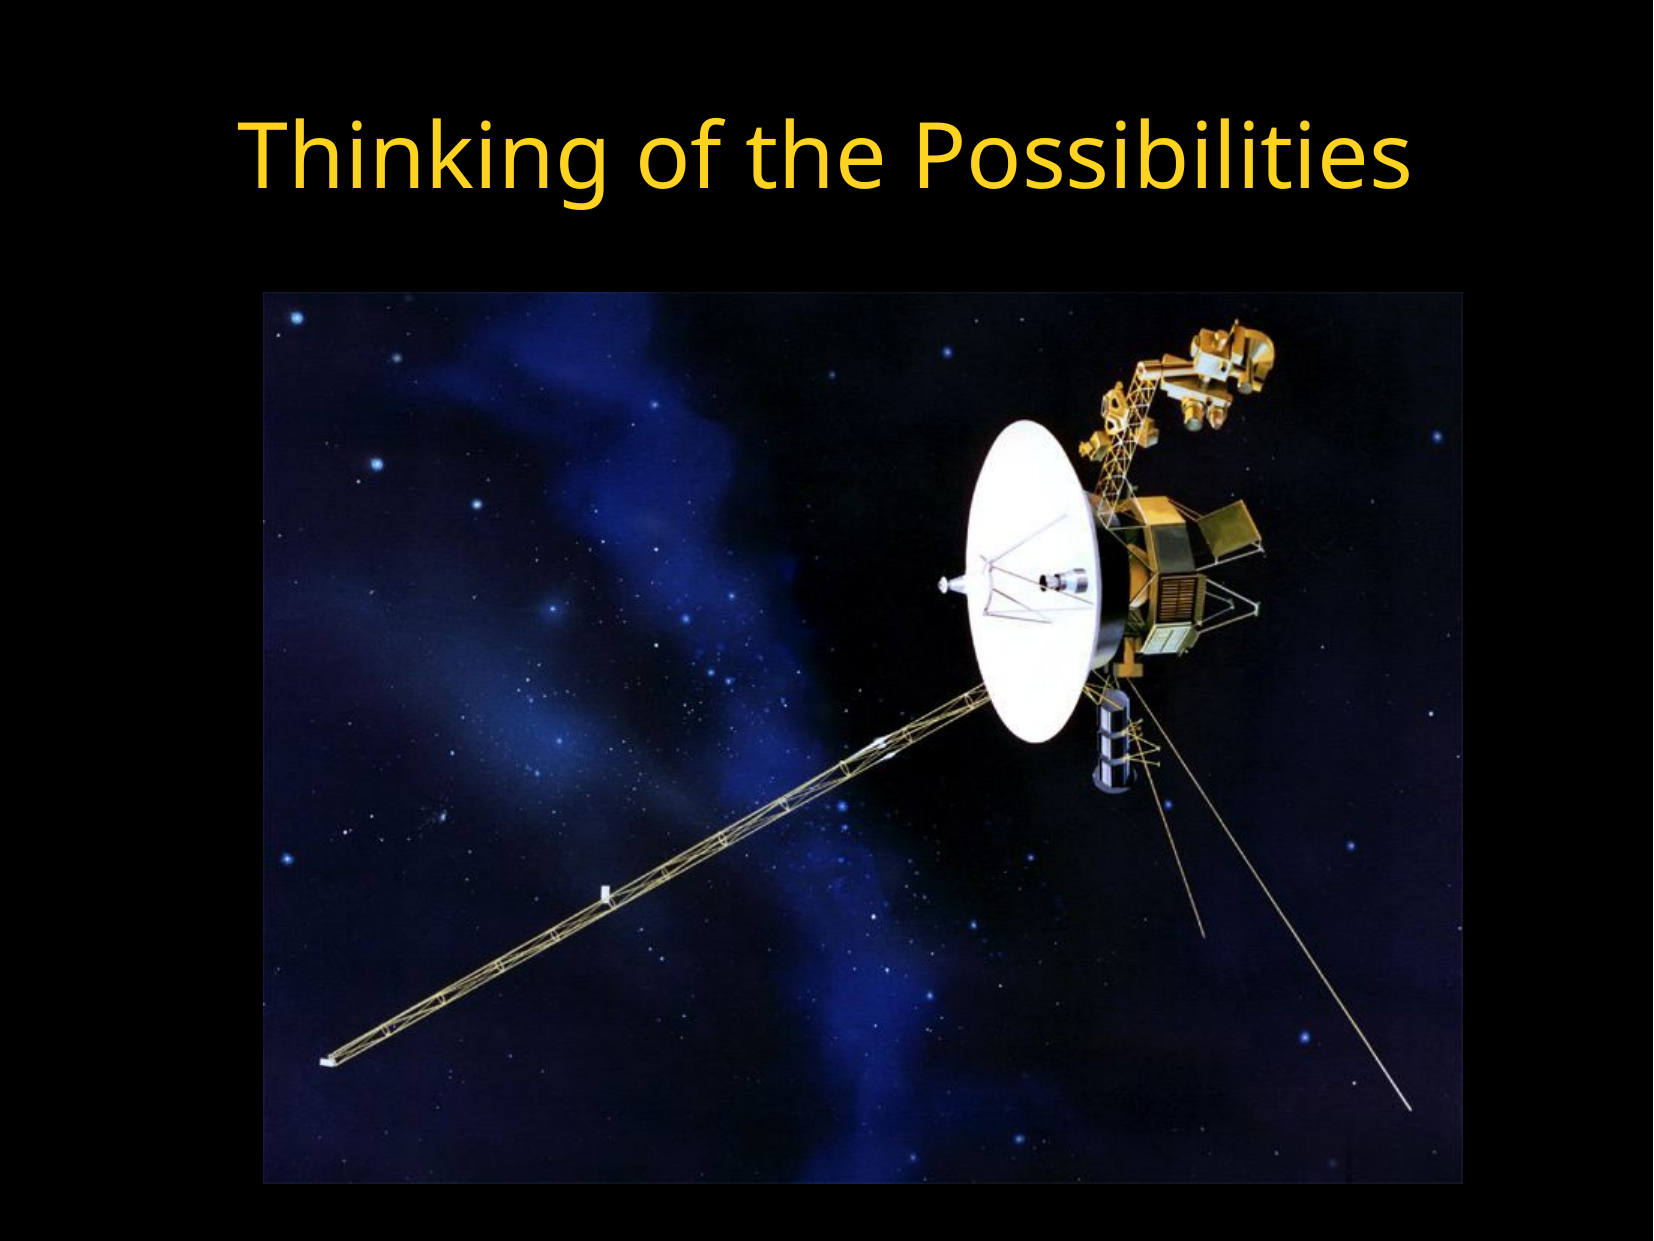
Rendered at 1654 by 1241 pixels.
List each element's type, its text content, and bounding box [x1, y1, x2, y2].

picture [263, 292, 1463, 1184]
title Thinking of the Possibilities [82, 49, 1571, 257]
